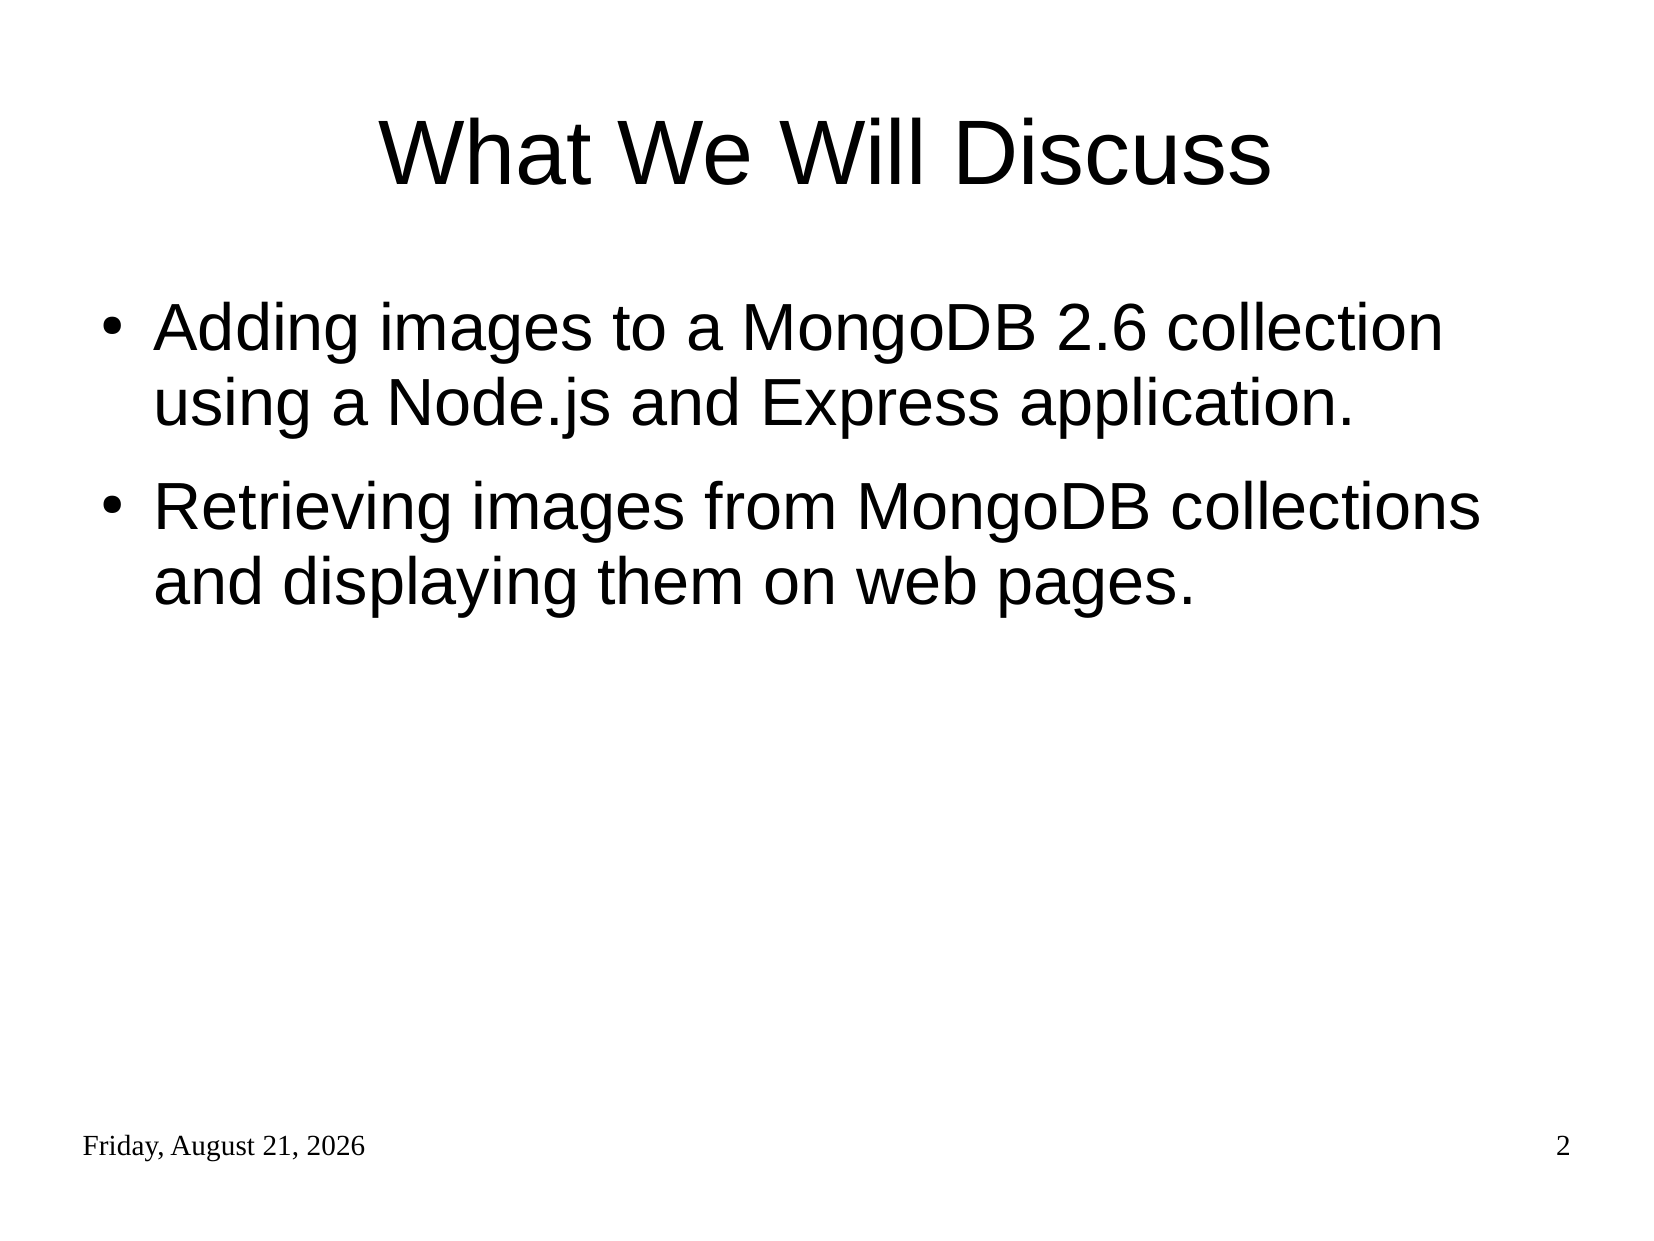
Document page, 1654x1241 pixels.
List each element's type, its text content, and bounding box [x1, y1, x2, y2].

title What We Will Discuss [82, 49, 1571, 257]
list Adding images to a MongoDB 2.6 collection using a Node.js and Express application. Retrieving images from MongoDB collections and displaying them on web pages. [82, 290, 1571, 1010]
